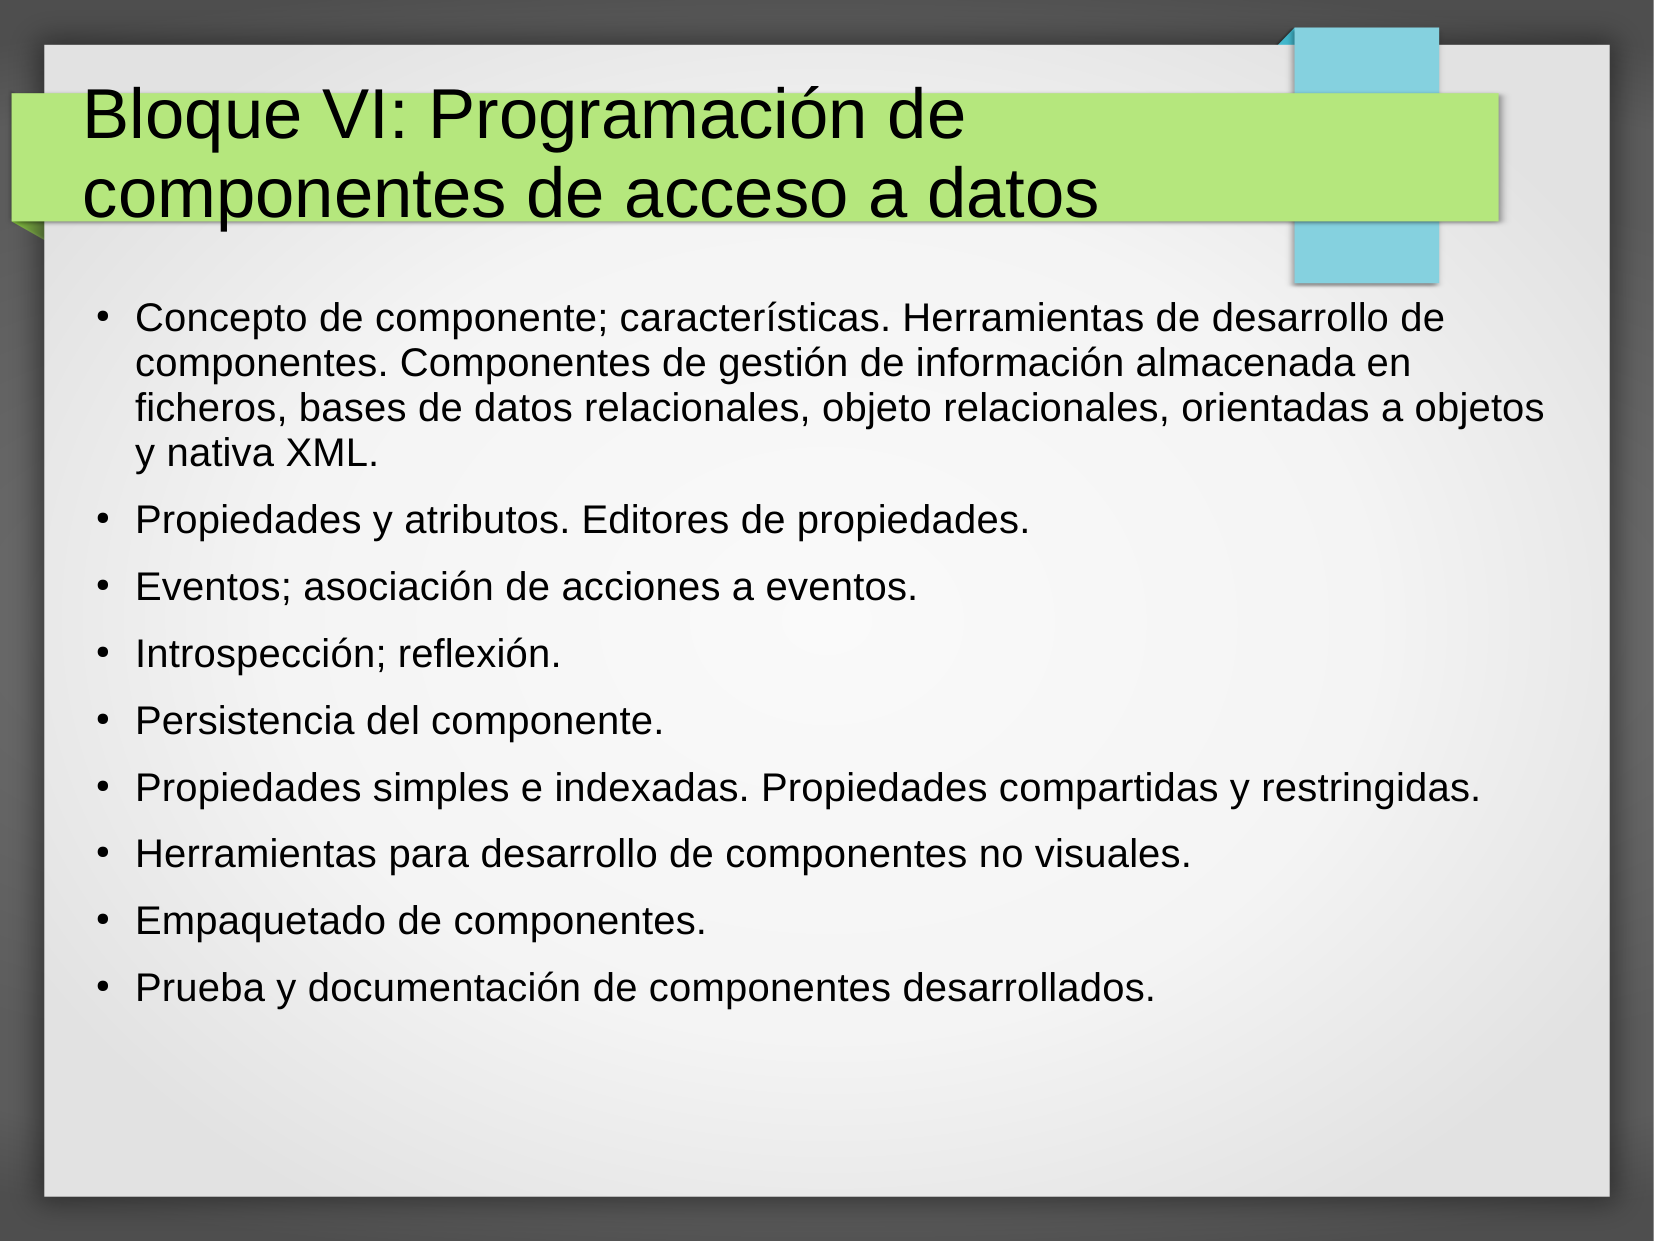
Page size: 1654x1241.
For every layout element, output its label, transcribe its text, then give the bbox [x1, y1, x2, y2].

picture [0, 0, 1654, 1241]
list Concepto de componente; características. Herramientas de desarrollo de componentes. Componentes de gestión de información almacenada en ficheros, bases de datos relacionales, objeto relacionales, orientadas a objetos y nativa XML. Propiedades y atributos. Editores de propiedades. Eventos; asociación de acciones a eventos. Introspección; reflexión. Persistencia del componente. Propiedades simples e indexadas. Propiedades compartidas y restringidas. Herramientas para desarrollo de componentes no visuales. Empaquetado de componentes. Prueba y documentación de componentes desarrollados. [82, 295, 1571, 1015]
title Bloque VI: Programación de componentes de acceso a datos [82, 74, 1264, 233]
